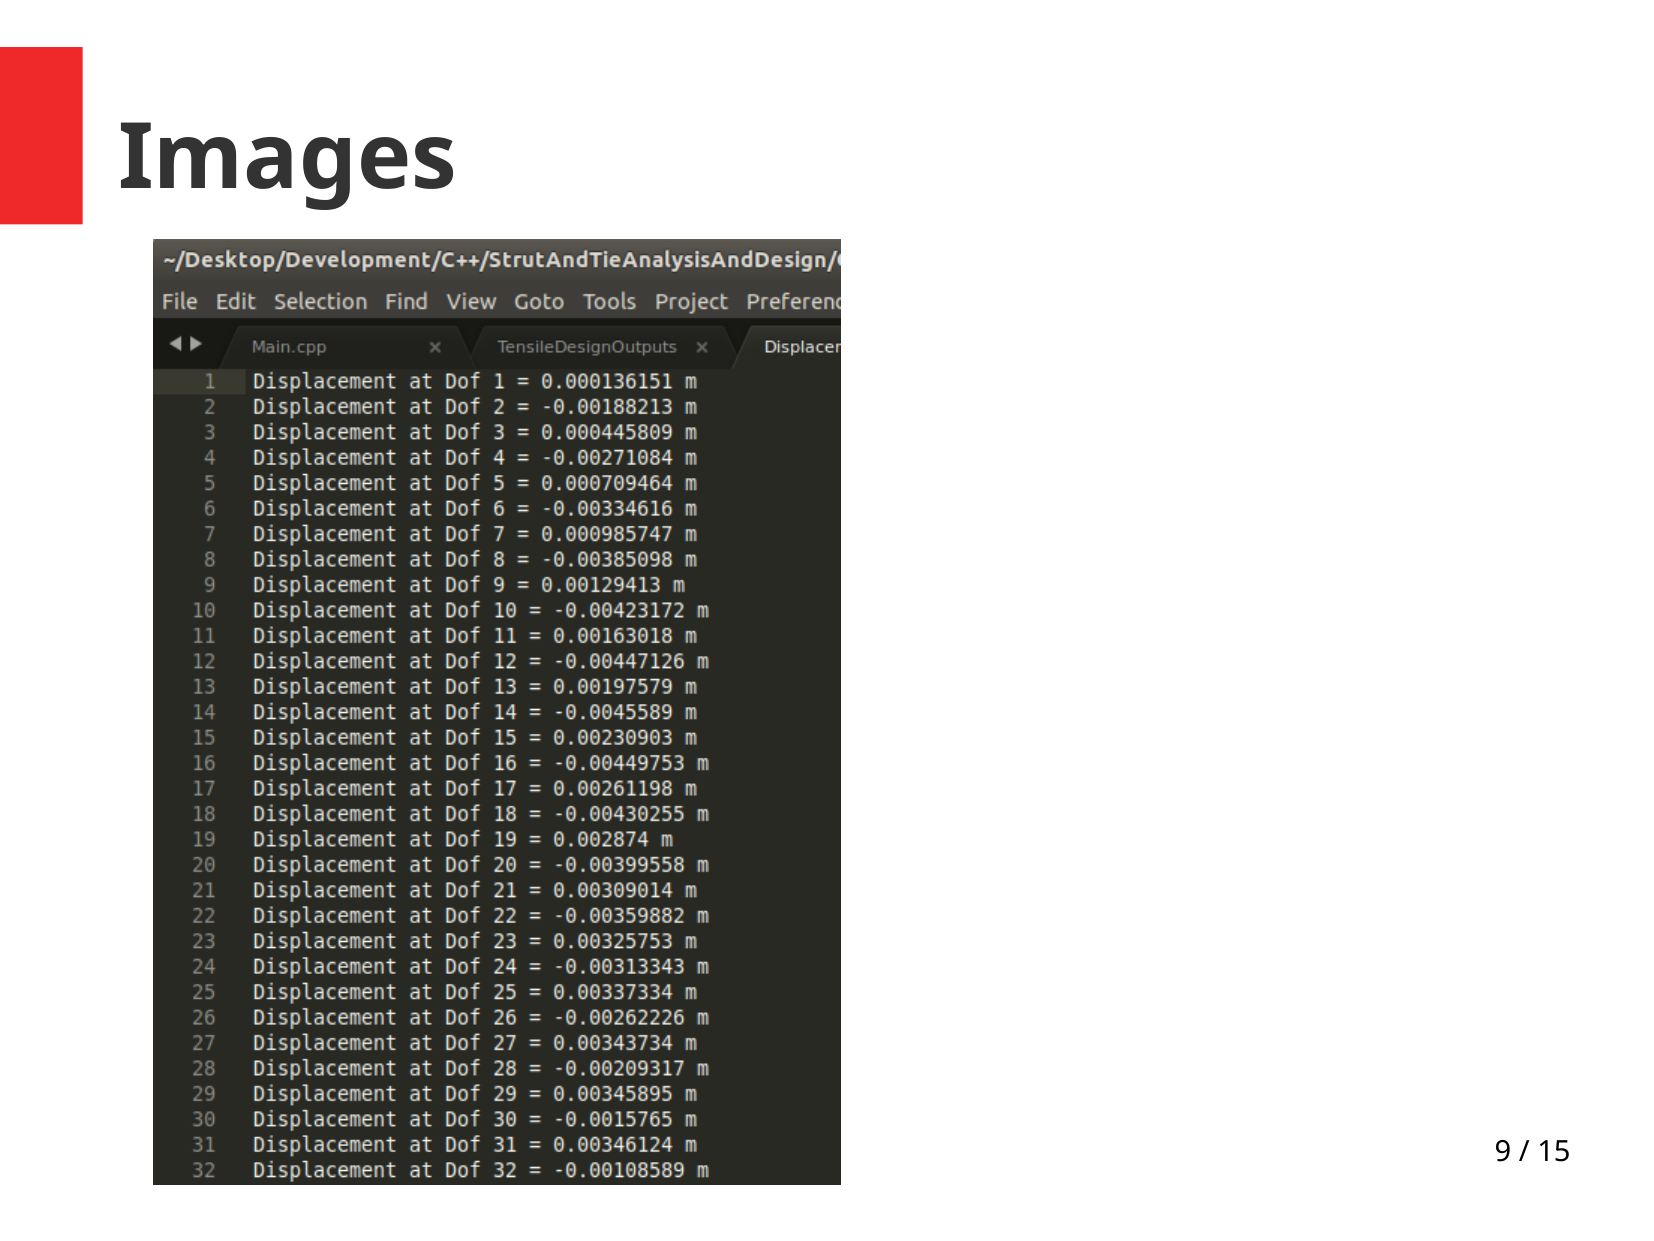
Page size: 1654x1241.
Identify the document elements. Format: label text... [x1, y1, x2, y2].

title Images [118, 49, 1571, 257]
picture [153, 239, 841, 1186]
